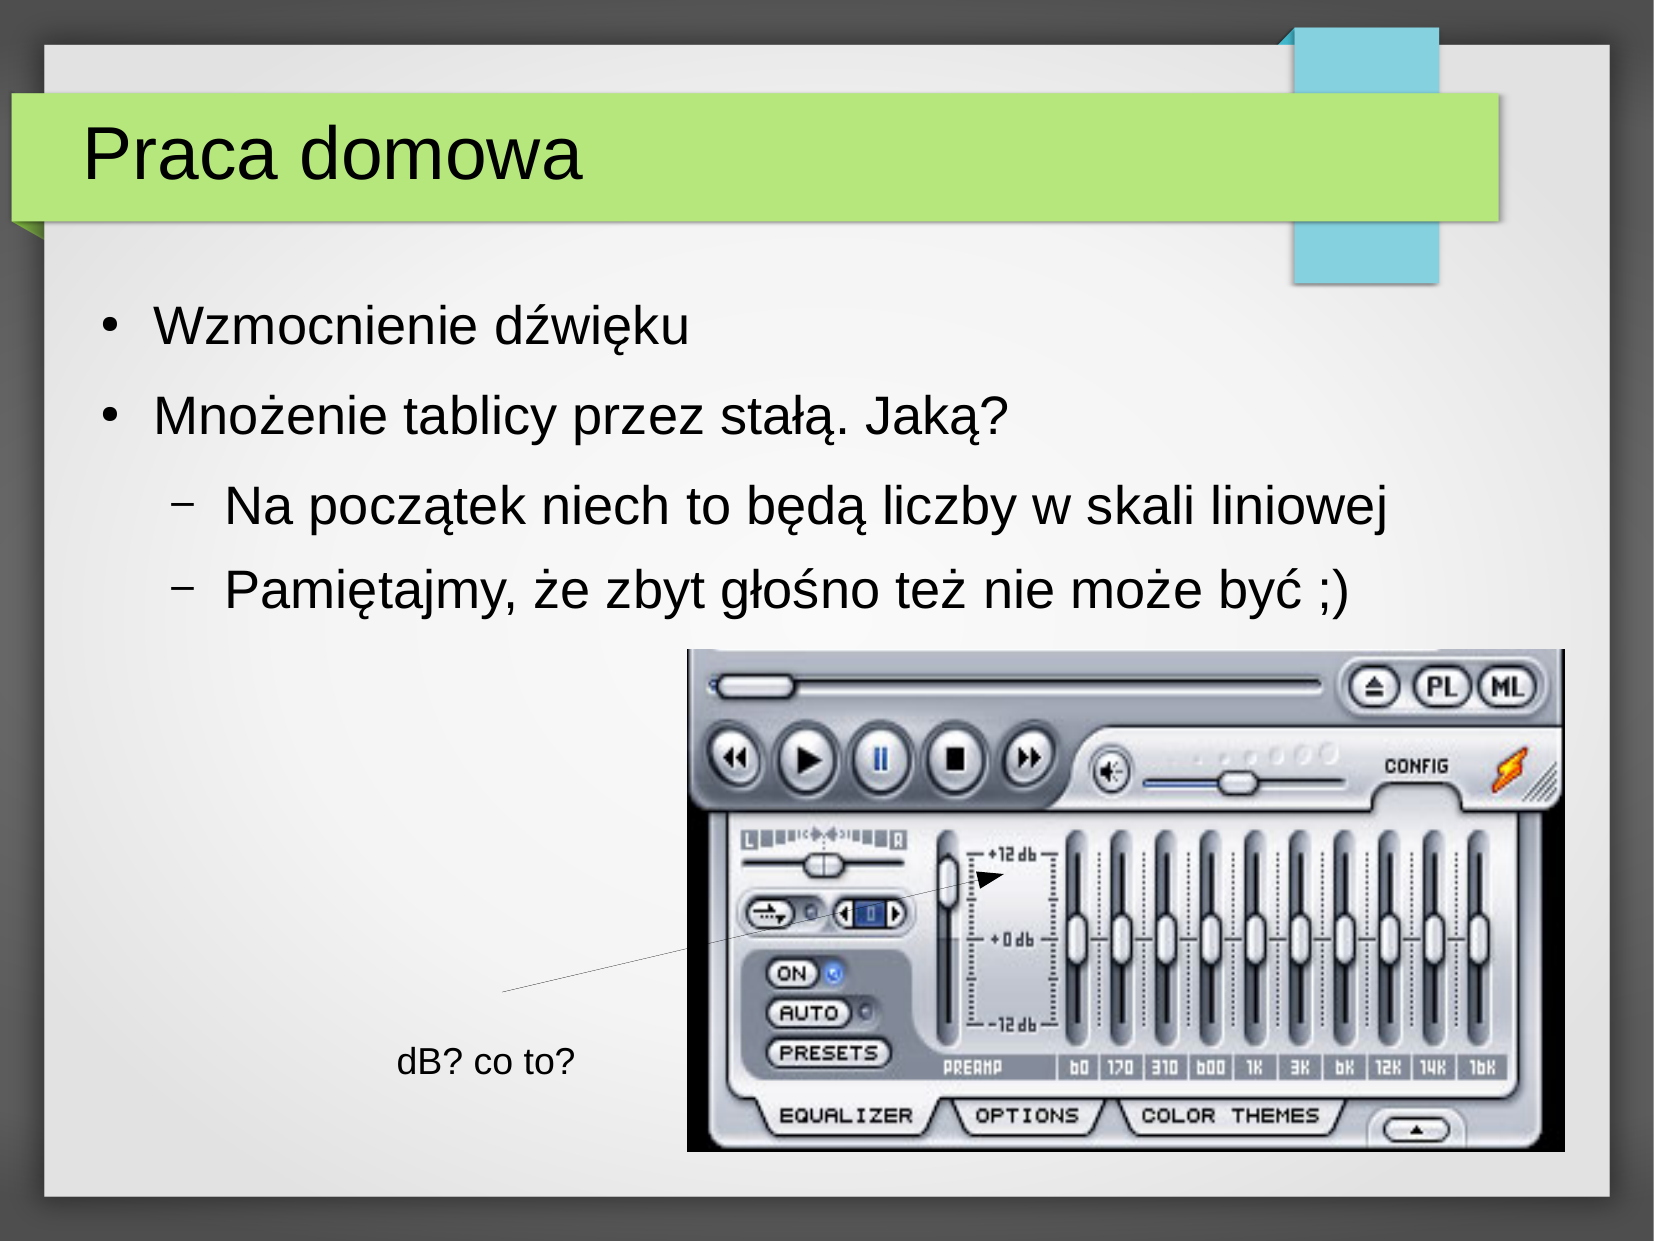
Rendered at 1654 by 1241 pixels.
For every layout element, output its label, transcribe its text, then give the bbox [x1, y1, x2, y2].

text_box dB? co to? [381, 1033, 591, 1091]
list Wzmocnienie dźwięku Mnożenie tablicy przez stałą. Jaką? Na początek niech to będą liczby w skali liniowej Pamiętajmy, że zbyt głośno też nie może być ;) [82, 295, 1571, 1015]
picture [0, 0, 1654, 1241]
title Praca domowa [82, 94, 1264, 213]
